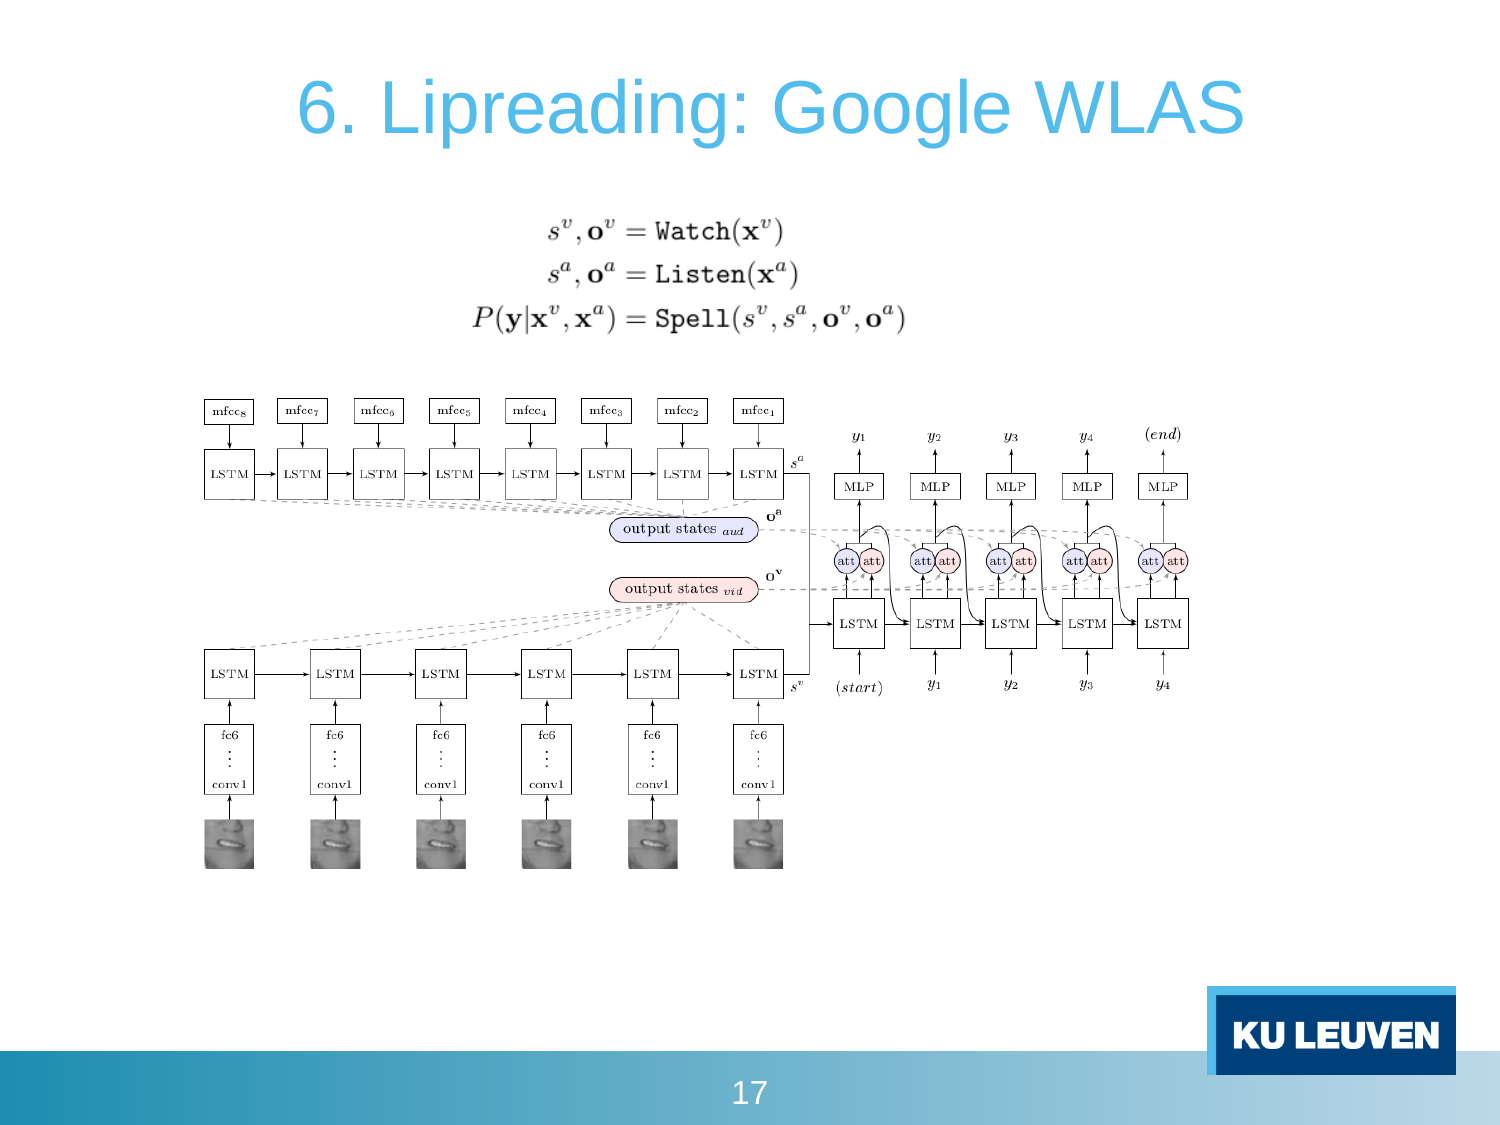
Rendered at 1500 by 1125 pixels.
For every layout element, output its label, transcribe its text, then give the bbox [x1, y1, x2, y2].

text_box 6. Lipreading: Google WLAS [88, 29, 1456, 177]
picture [440, 194, 931, 351]
text_box <number> [0, 1051, 1500, 1125]
picture [195, 389, 1200, 876]
picture [1207, 986, 1456, 1051]
